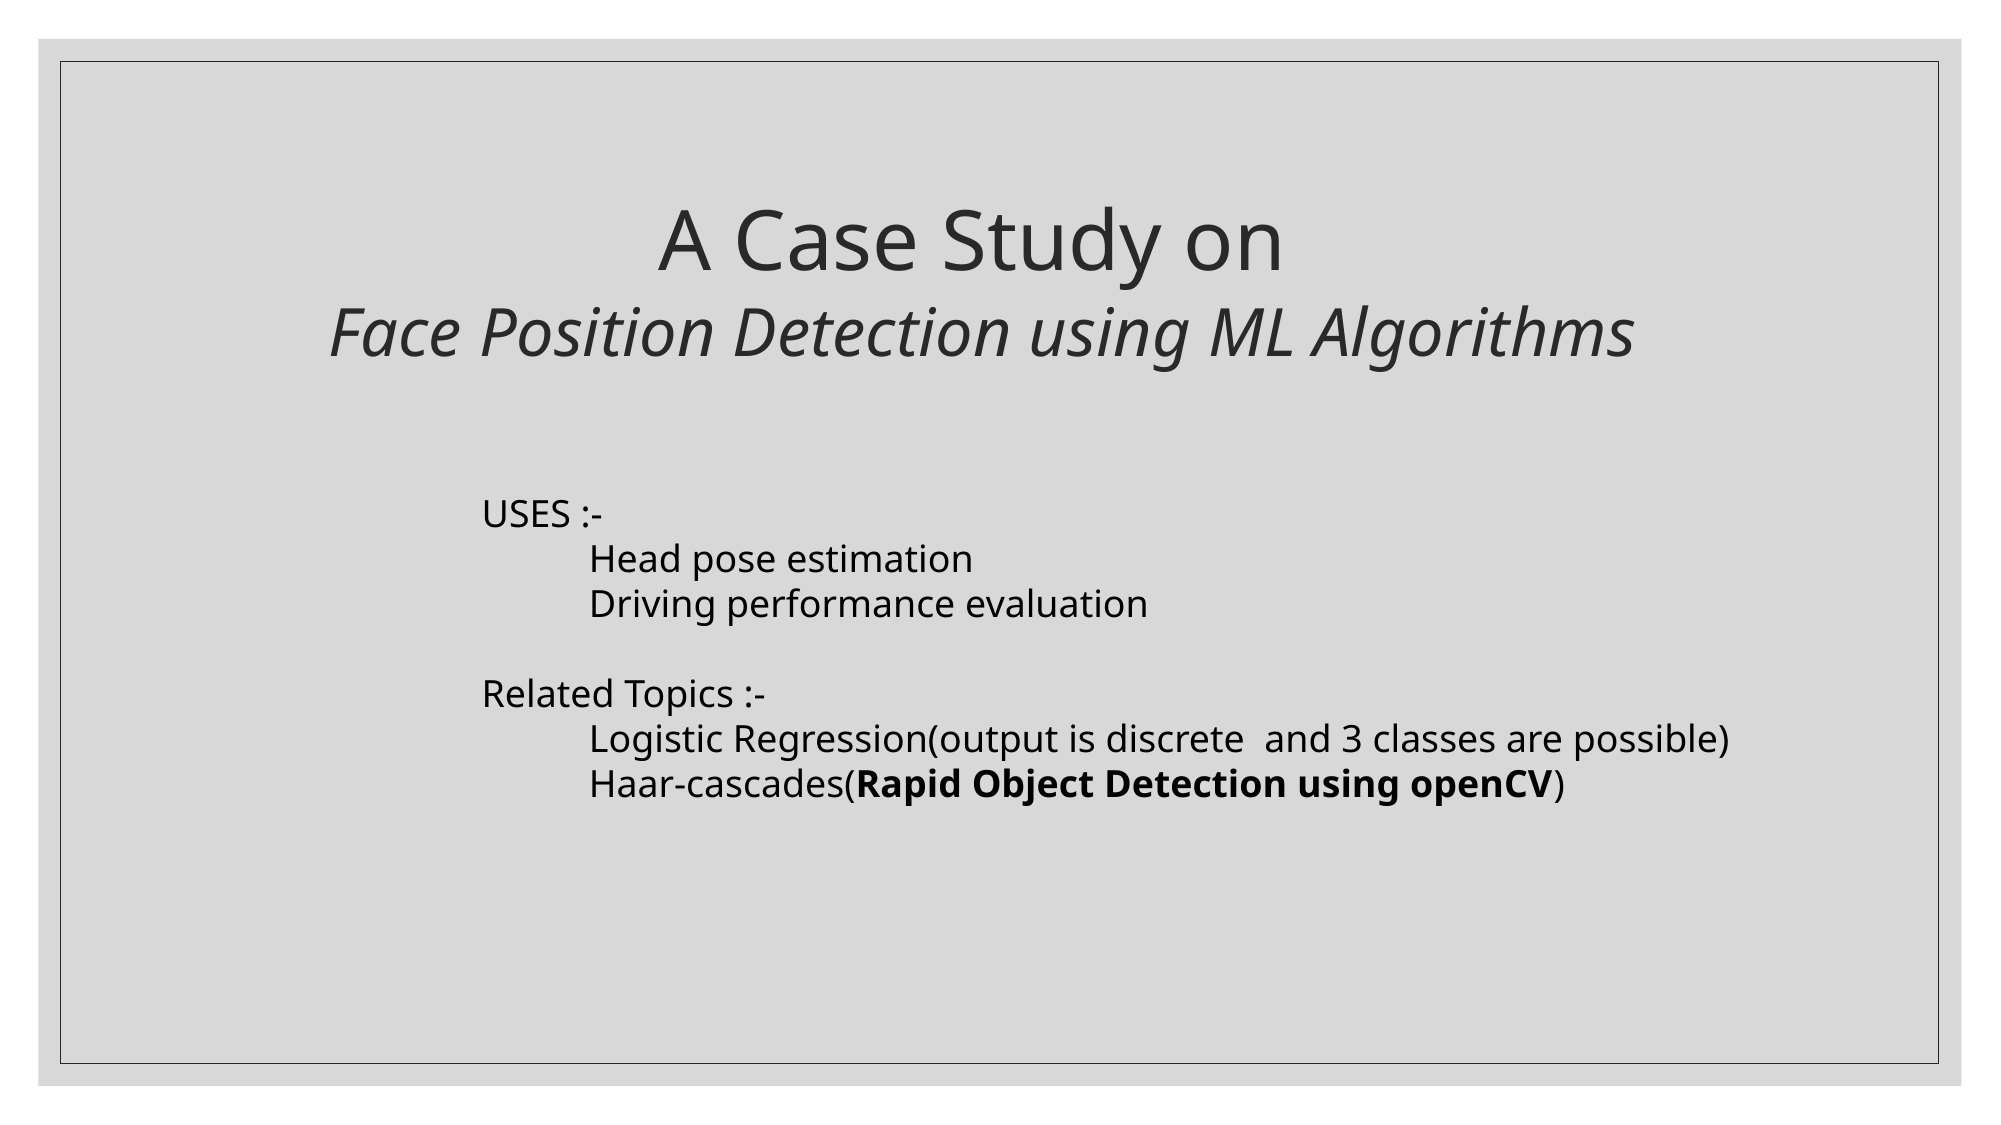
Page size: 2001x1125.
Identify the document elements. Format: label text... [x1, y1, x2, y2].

text_box A Case Study on Face Position Detection using ML Algorithms [78, 143, 1888, 419]
text_box USES :- Head pose estimation Driving performance evaluation Related Topics :- Logistic Regression(output is discrete and 3 classes are possible) Haar-cascades(Rapid Object Detection using openCV) [466, 482, 1937, 813]
